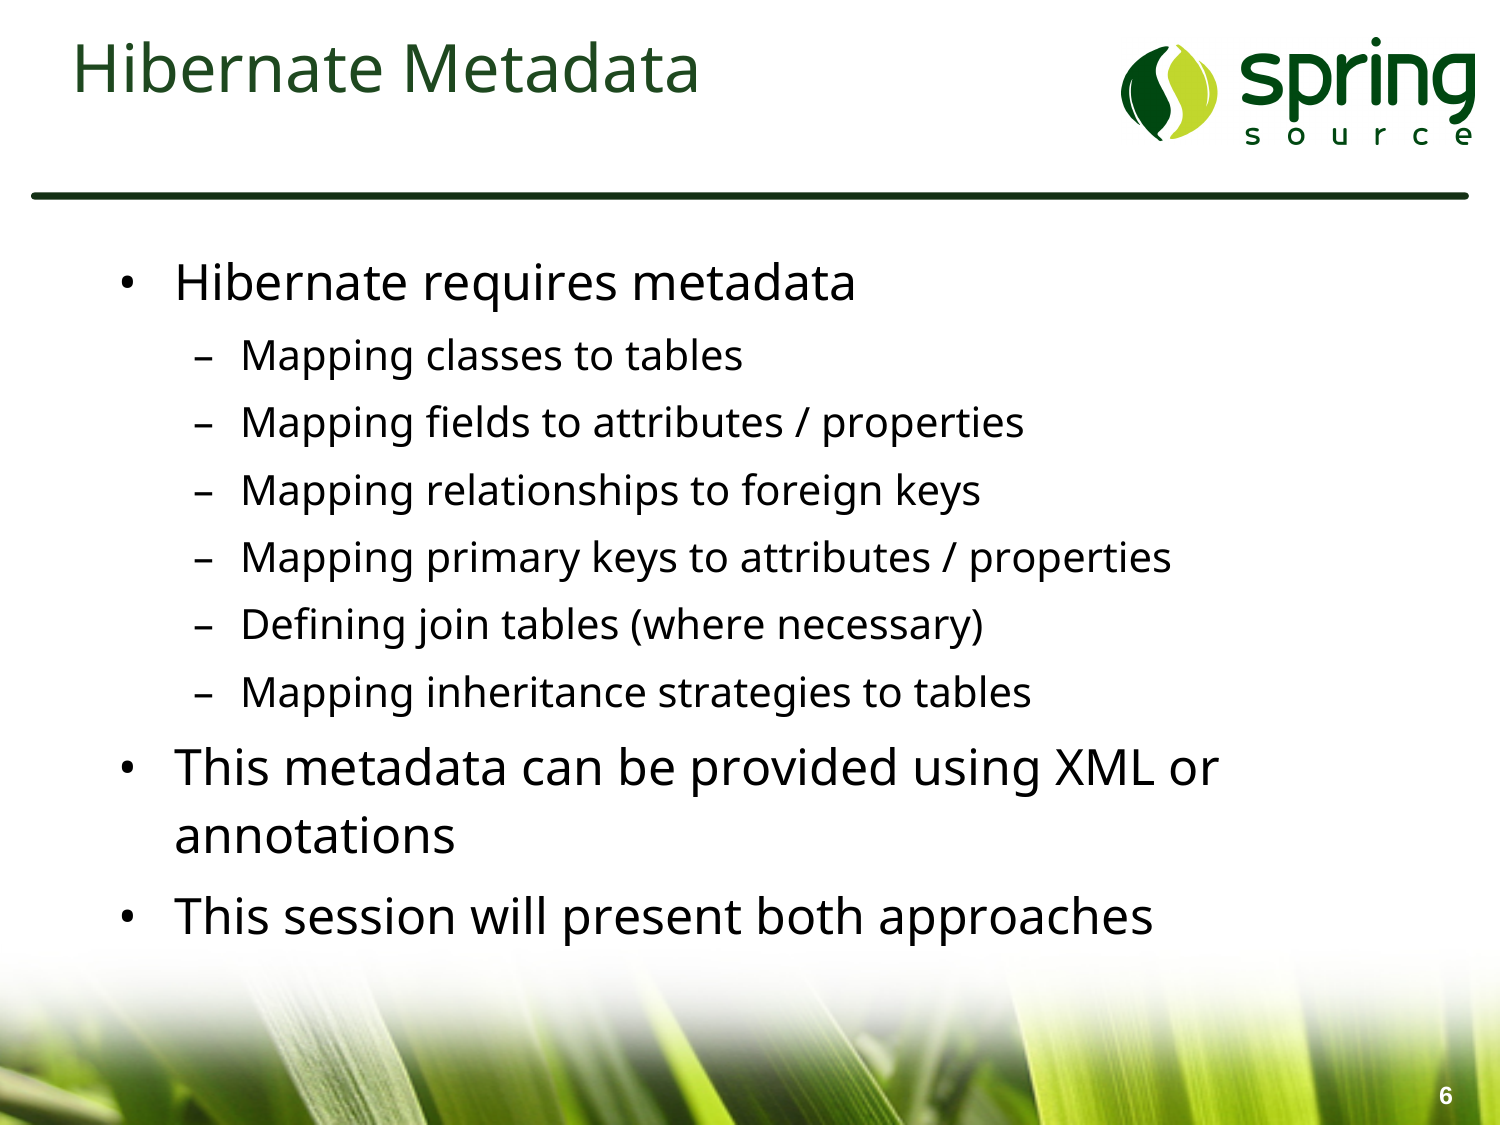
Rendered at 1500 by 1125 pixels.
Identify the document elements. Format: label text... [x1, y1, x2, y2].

picture [0, 944, 1500, 1125]
title Hibernate Metadata [56, 13, 1089, 176]
list Hibernate requires metadata Mapping classes to tables Mapping fields to attributes / properties Mapping relationships to foreign keys Mapping primary keys to attributes / properties Defining join tables (where necessary) Mapping inheritance strategies to tables This metadata can be provided using XML or annotations This session will present both approaches [103, 239, 1394, 890]
picture [1121, 37, 1475, 145]
